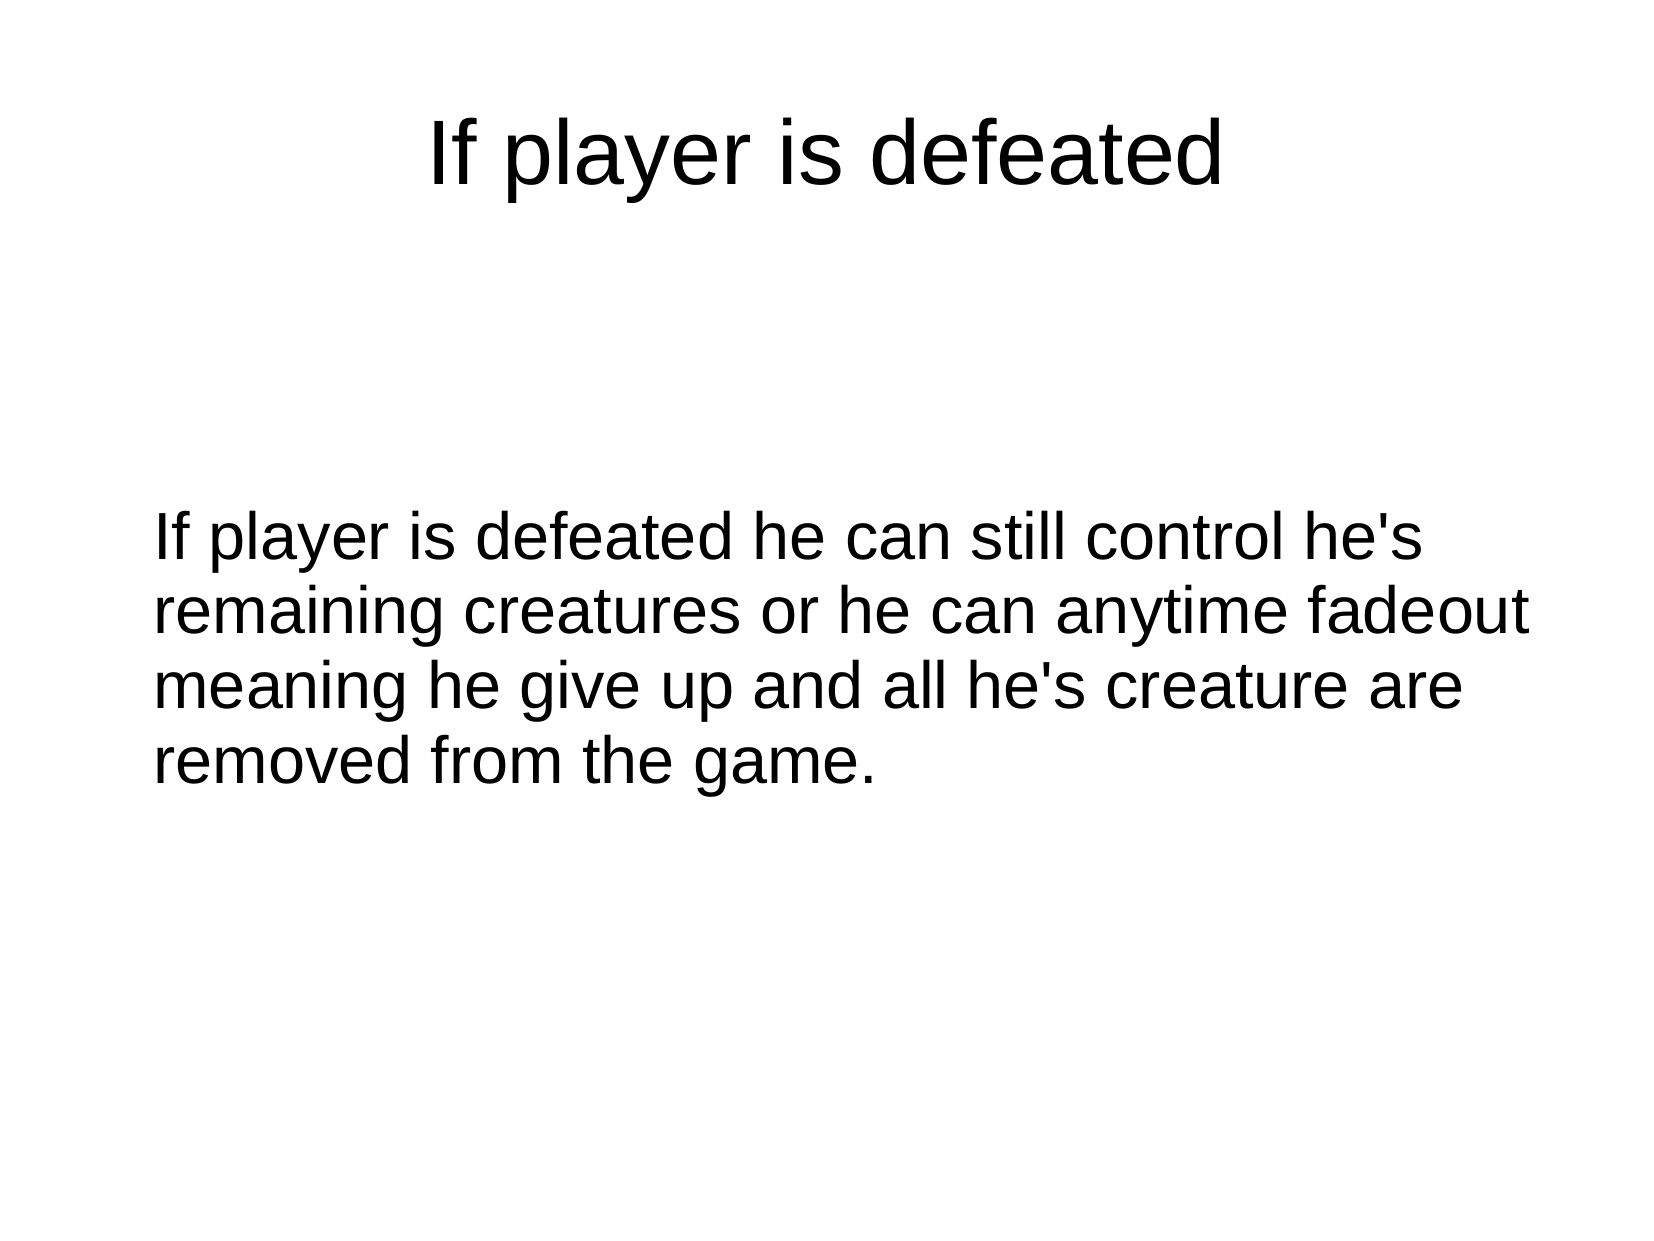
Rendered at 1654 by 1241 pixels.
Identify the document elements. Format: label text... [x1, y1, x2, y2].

title If player is defeated [82, 49, 1571, 257]
list If player is defeated he can still control he's remaining creatures or he can anytime fadeout meaning he give up and all he's creature are removed from the game. [82, 290, 1571, 1109]
